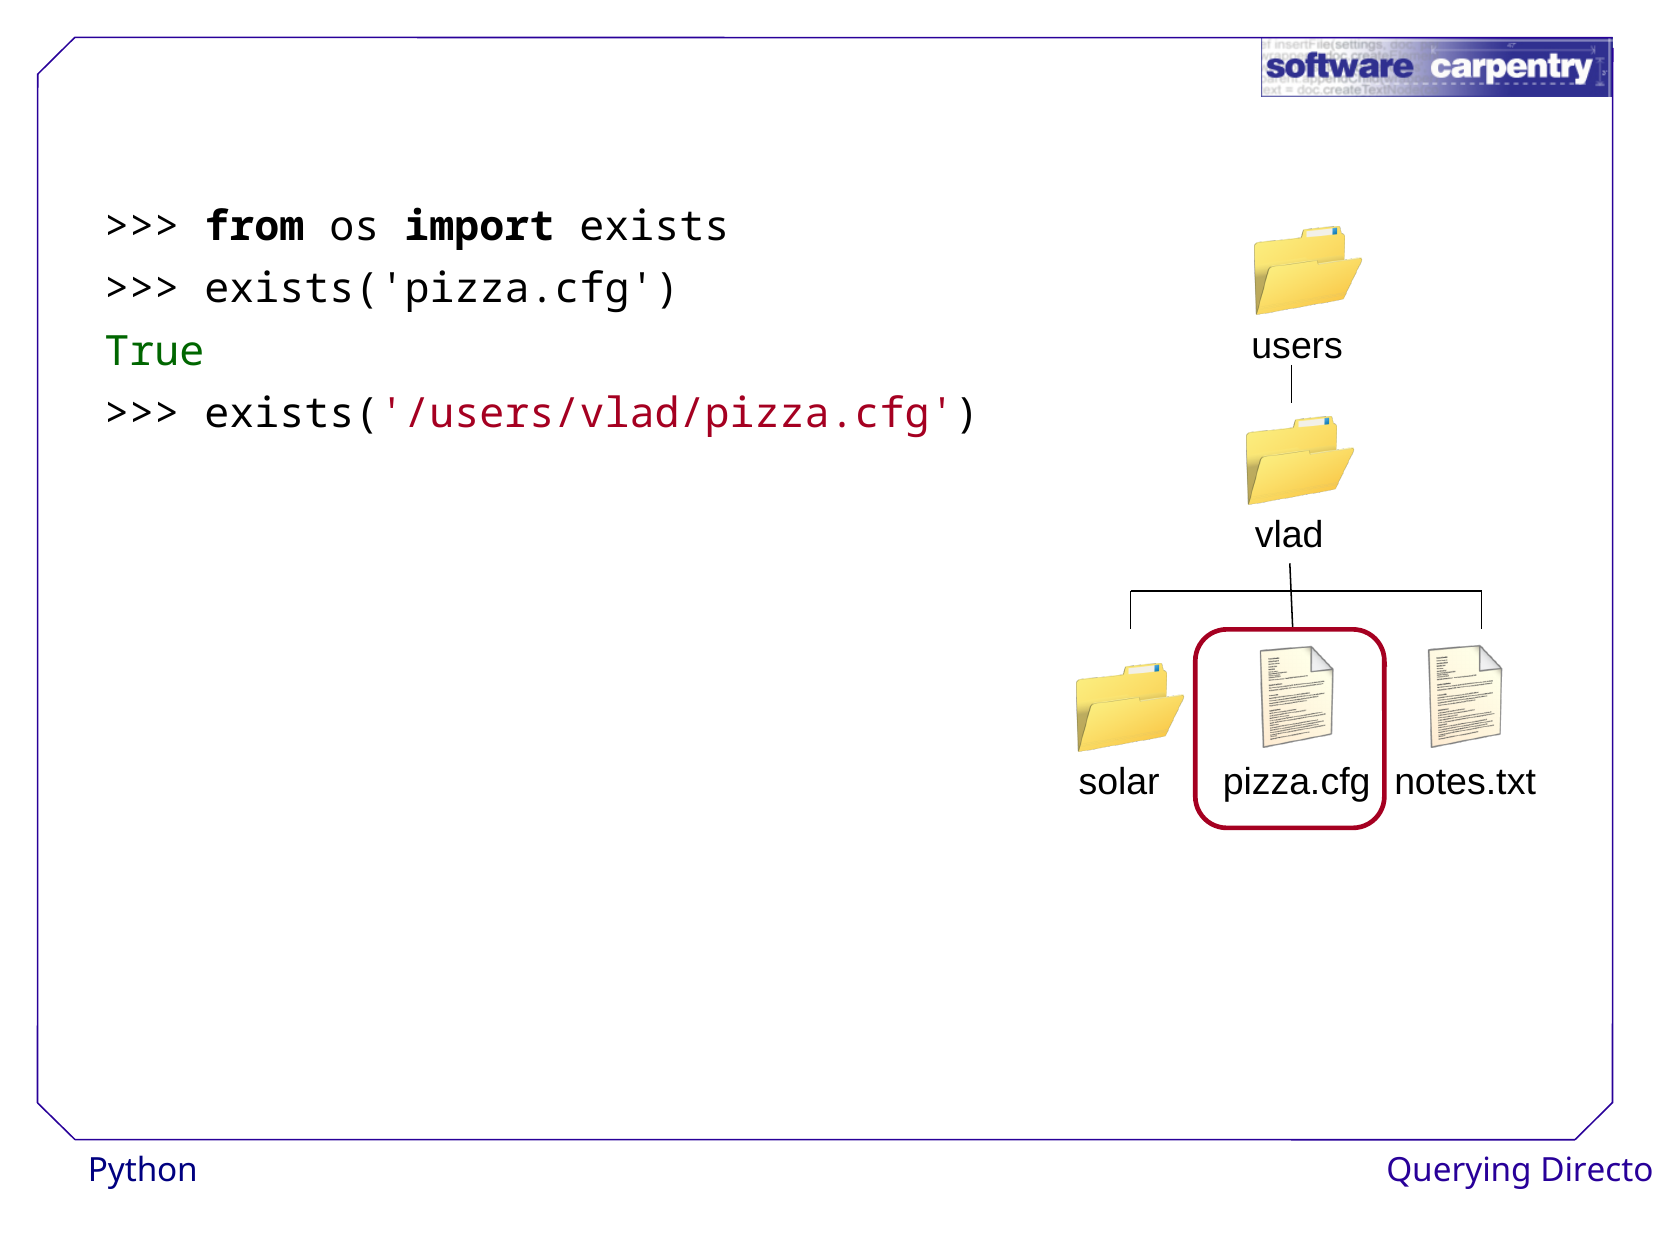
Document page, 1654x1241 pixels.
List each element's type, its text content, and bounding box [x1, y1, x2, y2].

picture [1261, 39, 1613, 97]
text_box users [1236, 316, 1358, 375]
text_box pizza.cfg [1208, 753, 1379, 811]
picture [1242, 402, 1358, 518]
picture [1250, 212, 1366, 328]
text_box >>> from os import exists >>> exists('pizza.cfg') True >>> exists('/users/vlad/pizza.cfg') [1198, 632, 1382, 825]
picture [1240, 639, 1354, 753]
text_box >>> from os import exists >>> exists('pizza.cfg') True >>> exists('/users/vlad/pizza.cfg') [89, 128, 1512, 1037]
text_box notes.txt [1384, 753, 1552, 811]
text_box solar [1063, 753, 1175, 811]
picture [1408, 638, 1523, 753]
picture [1072, 649, 1188, 765]
text_box vlad [1240, 506, 1339, 564]
